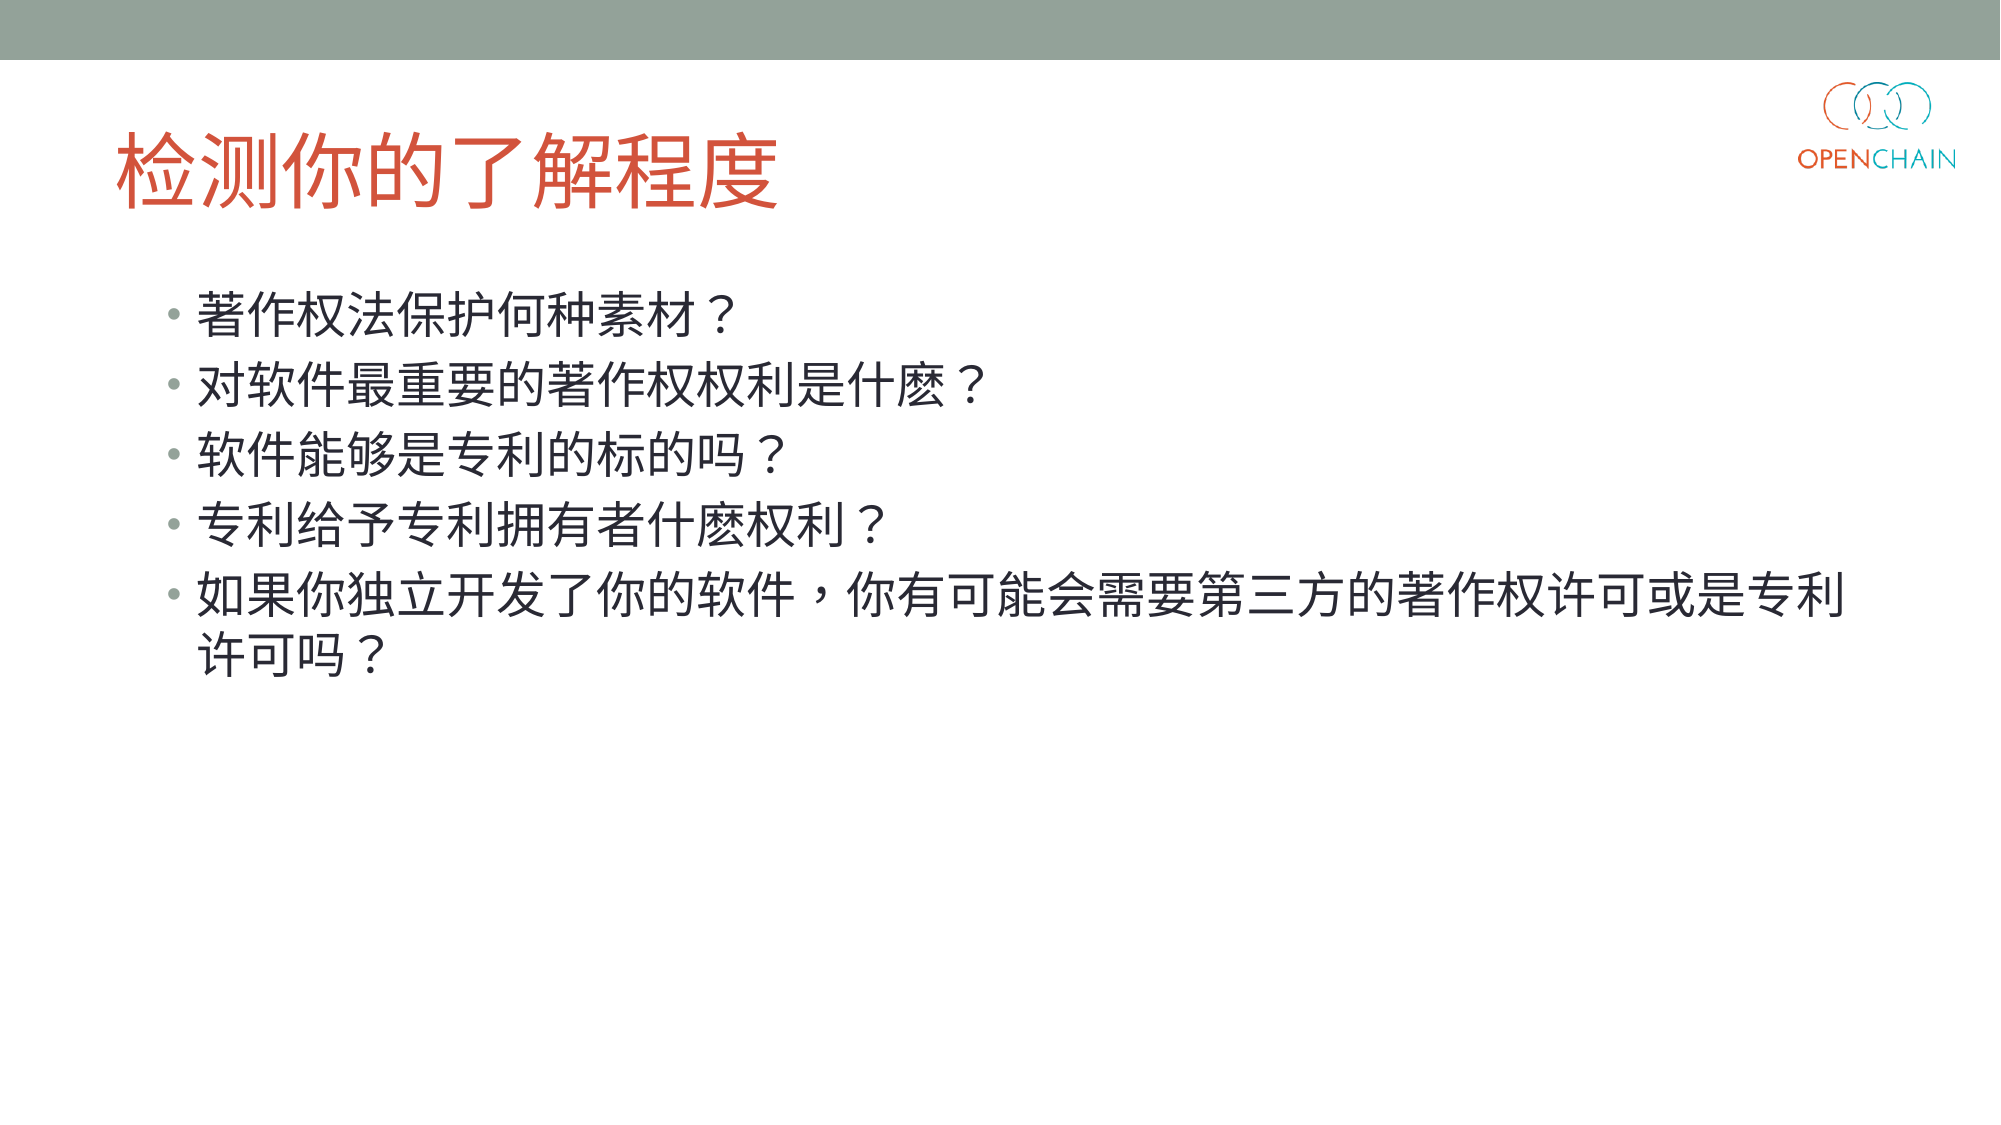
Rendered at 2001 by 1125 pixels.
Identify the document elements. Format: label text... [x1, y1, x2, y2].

picture [1798, 82, 1955, 169]
list 著作权法保护何种素材？ 对软件最重要的著作权权利是什麽？ 软件能够是专利的标的吗？ 专利给予专利拥有者什麽权利？ 如果你独立开发了你的软件，你有可能会需要第三方的著作权许可或是专利许可吗？ [151, 275, 1877, 977]
title 检测你的了解程度 [99, 87, 1900, 250]
